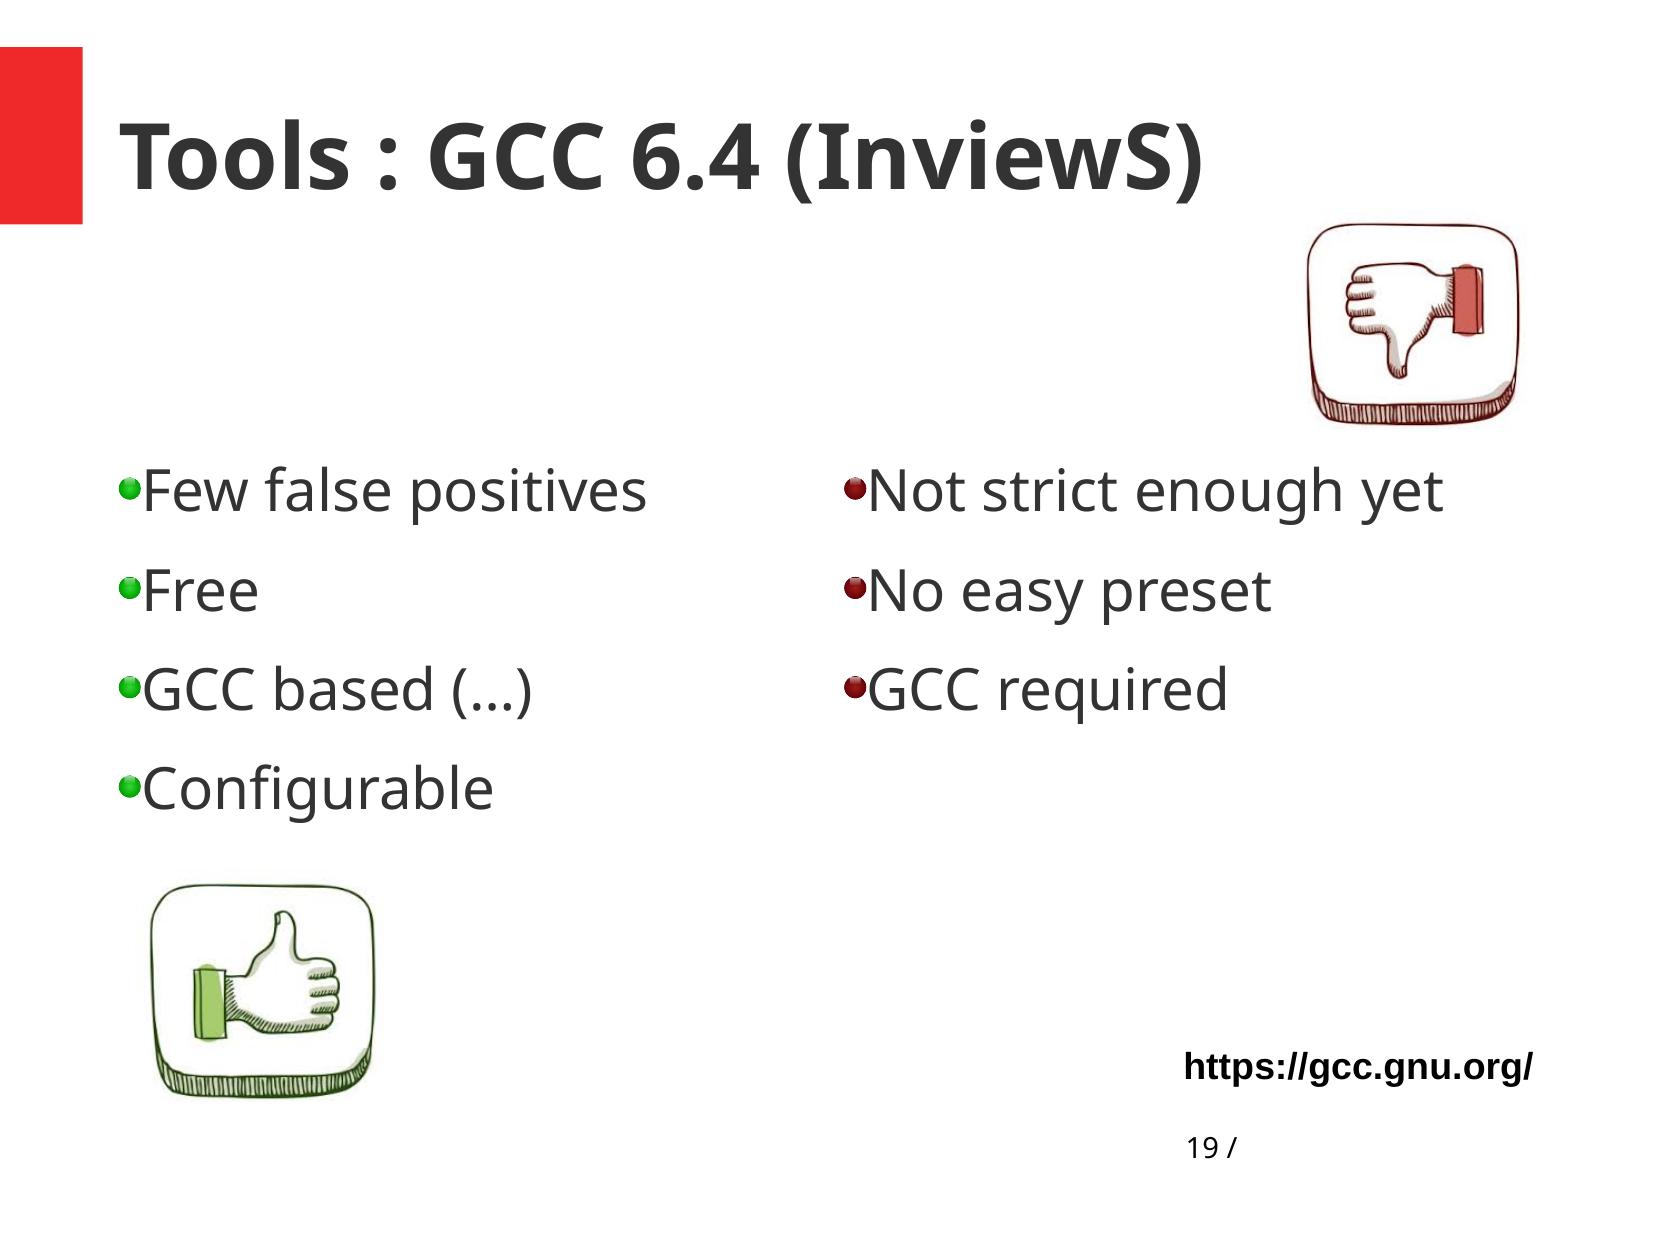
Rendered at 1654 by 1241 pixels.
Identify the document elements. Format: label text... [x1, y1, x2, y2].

title Tools : GCC 6.4 (InviewS) [118, 49, 1571, 257]
picture [135, 870, 391, 1114]
list Not strict enough yet No easy preset GCC required [844, 354, 1591, 1074]
text_box / [1185, 1129, 1571, 1216]
list Few false positives Free GCC based (…) Configurable [118, 354, 810, 1074]
picture [1290, 210, 1534, 440]
text_box https://gcc.gnu.org/ [1168, 1038, 1549, 1096]
